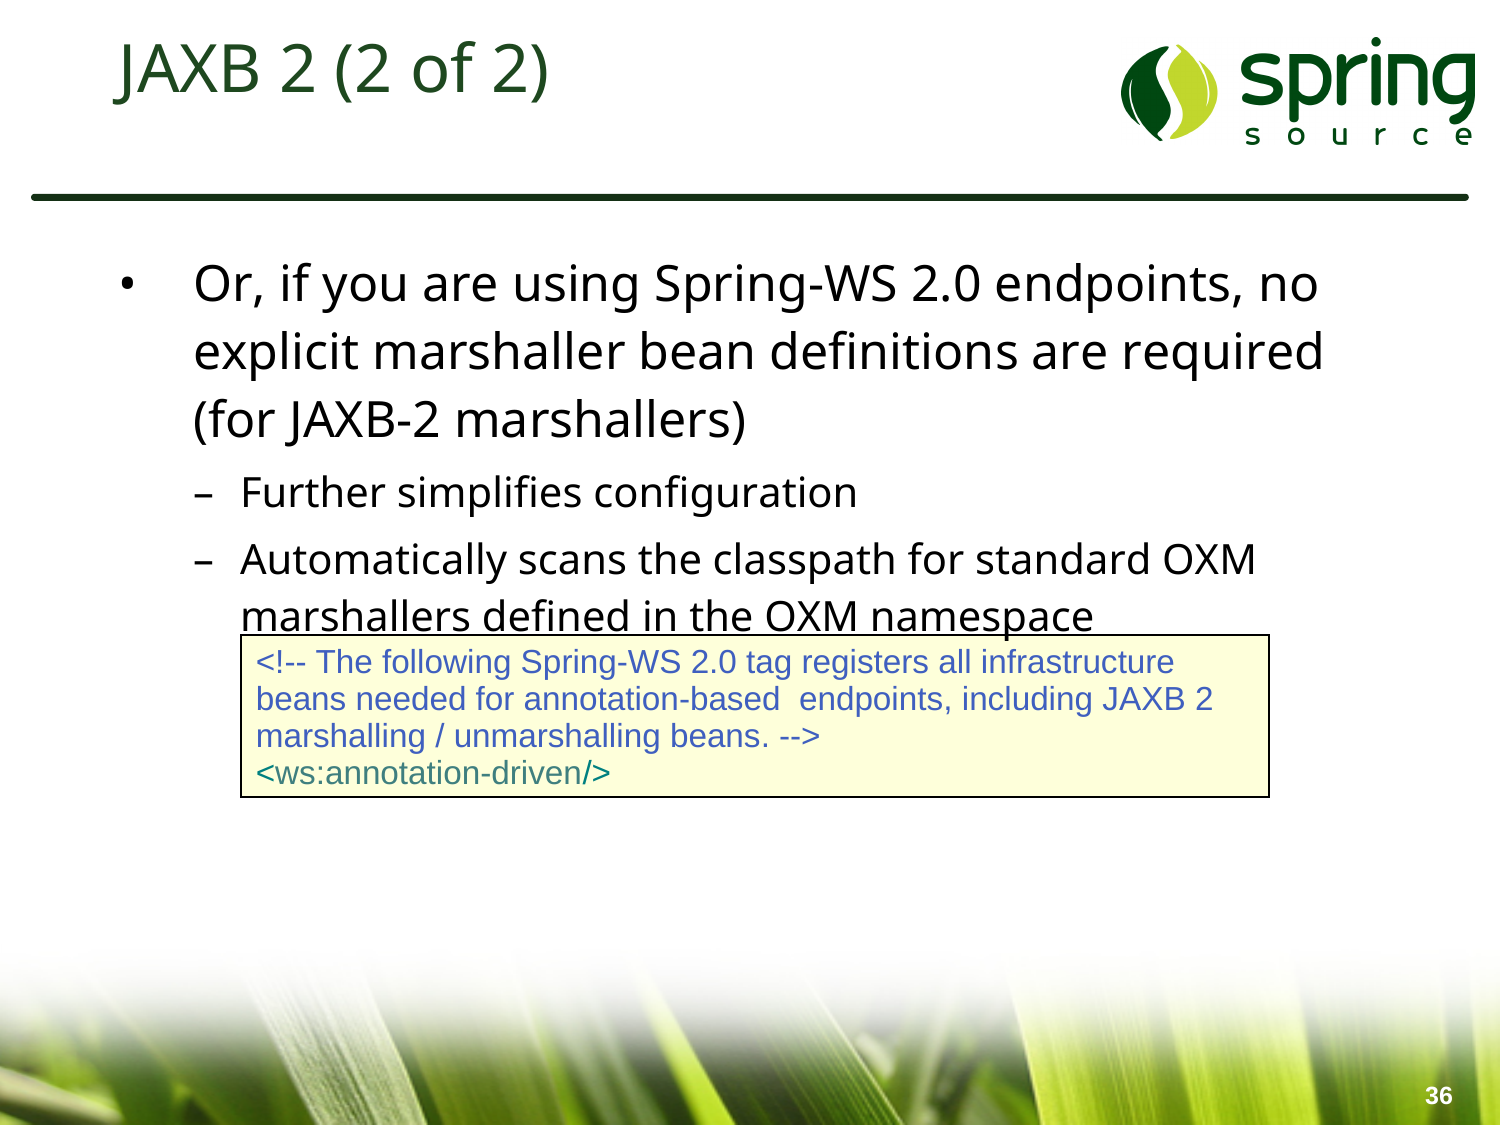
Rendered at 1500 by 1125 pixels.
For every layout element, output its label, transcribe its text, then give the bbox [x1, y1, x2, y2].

title JAXB 2 (2 of 2) [103, 14, 1136, 177]
picture [1136, 37, 1475, 145]
list Or, if you are using Spring-WS 2.0 endpoints, no explicit marshaller bean definitions are required (for JAXB-2 marshallers) Further simplifies configuration Automatically scans the classpath for standard OXM marshallers defined in the OXM namespace [103, 239, 1394, 903]
picture [0, 944, 1500, 1125]
